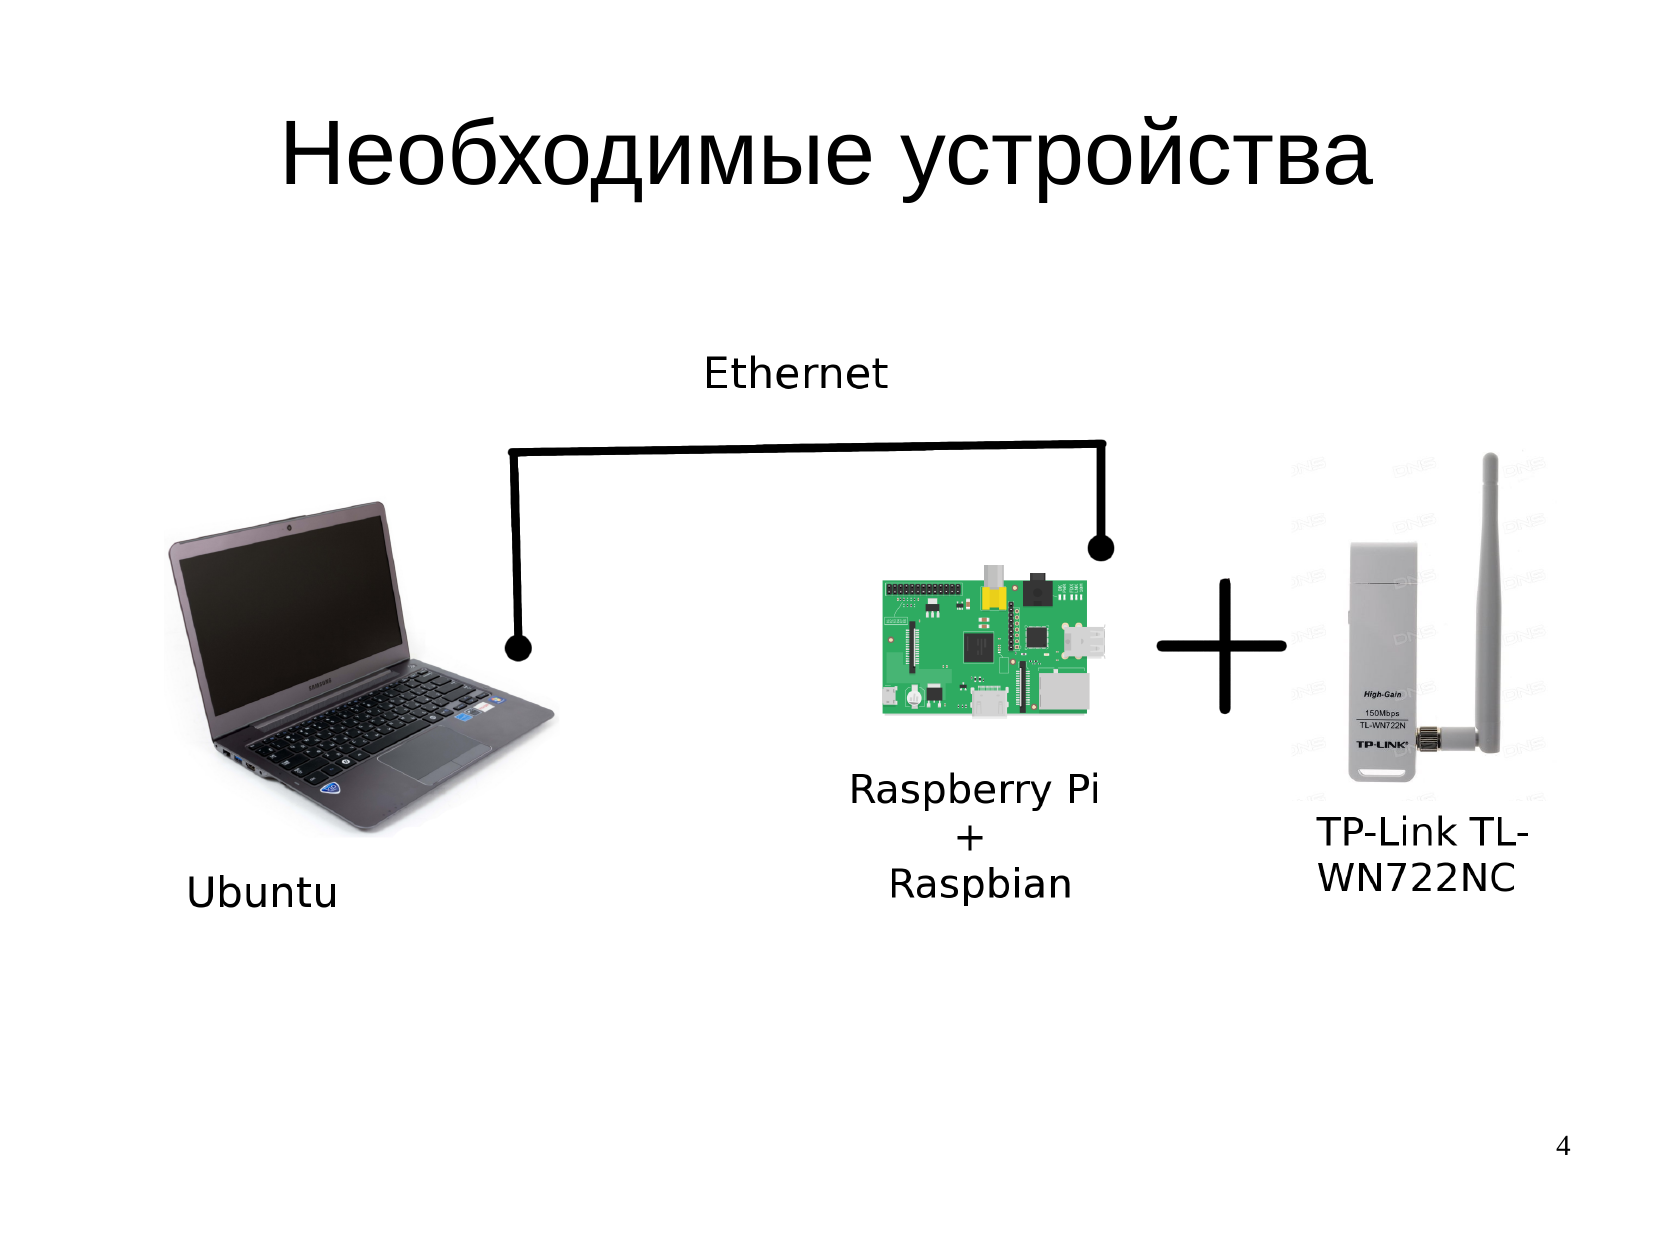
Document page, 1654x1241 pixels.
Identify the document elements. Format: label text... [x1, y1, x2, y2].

title Необходимые устройства [82, 49, 1571, 257]
picture [82, 295, 1571, 1004]
